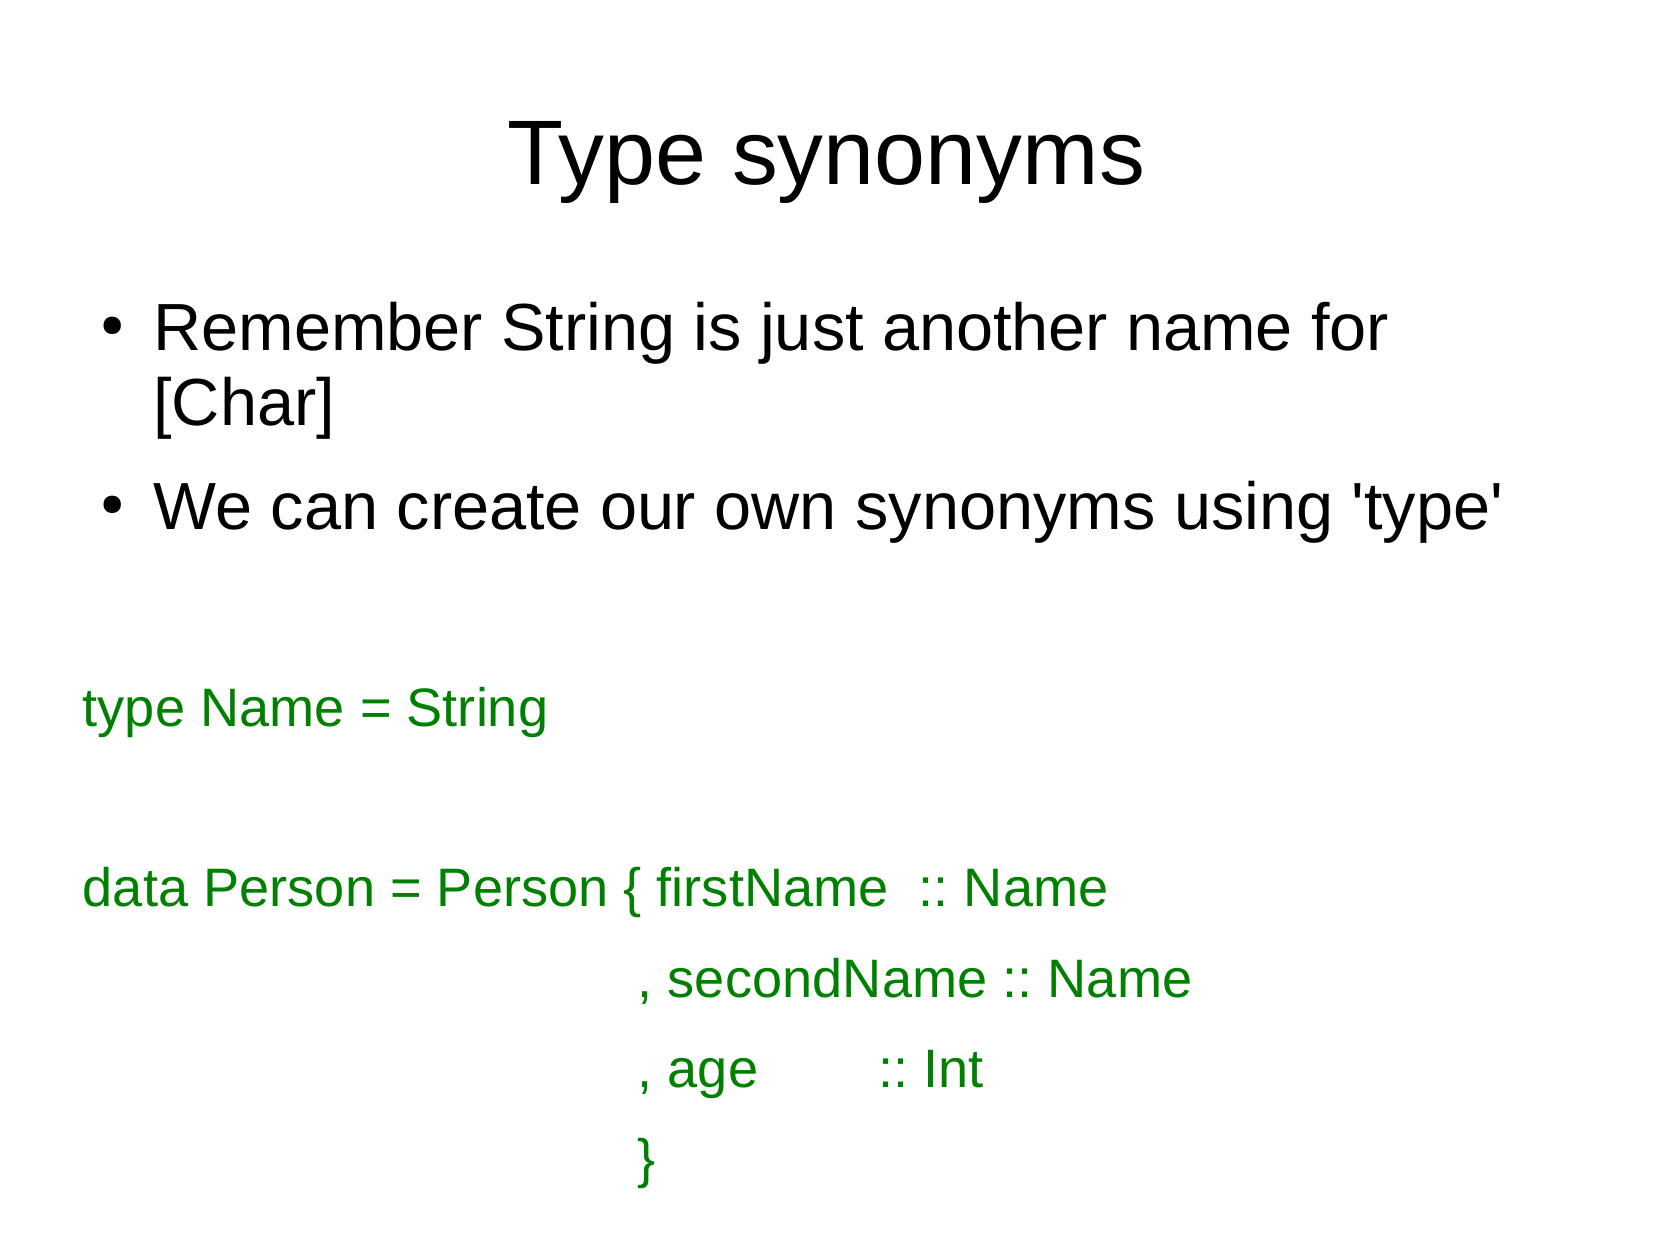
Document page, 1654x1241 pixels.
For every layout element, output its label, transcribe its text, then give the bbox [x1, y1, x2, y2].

list Remember String is just another name for [Char] We can create our own synonyms using 'type' type Name = String data Person = Person { firstName :: Name , secondName :: Name , age :: Int } [82, 290, 1571, 1189]
title Type synonyms [82, 56, 1571, 250]
